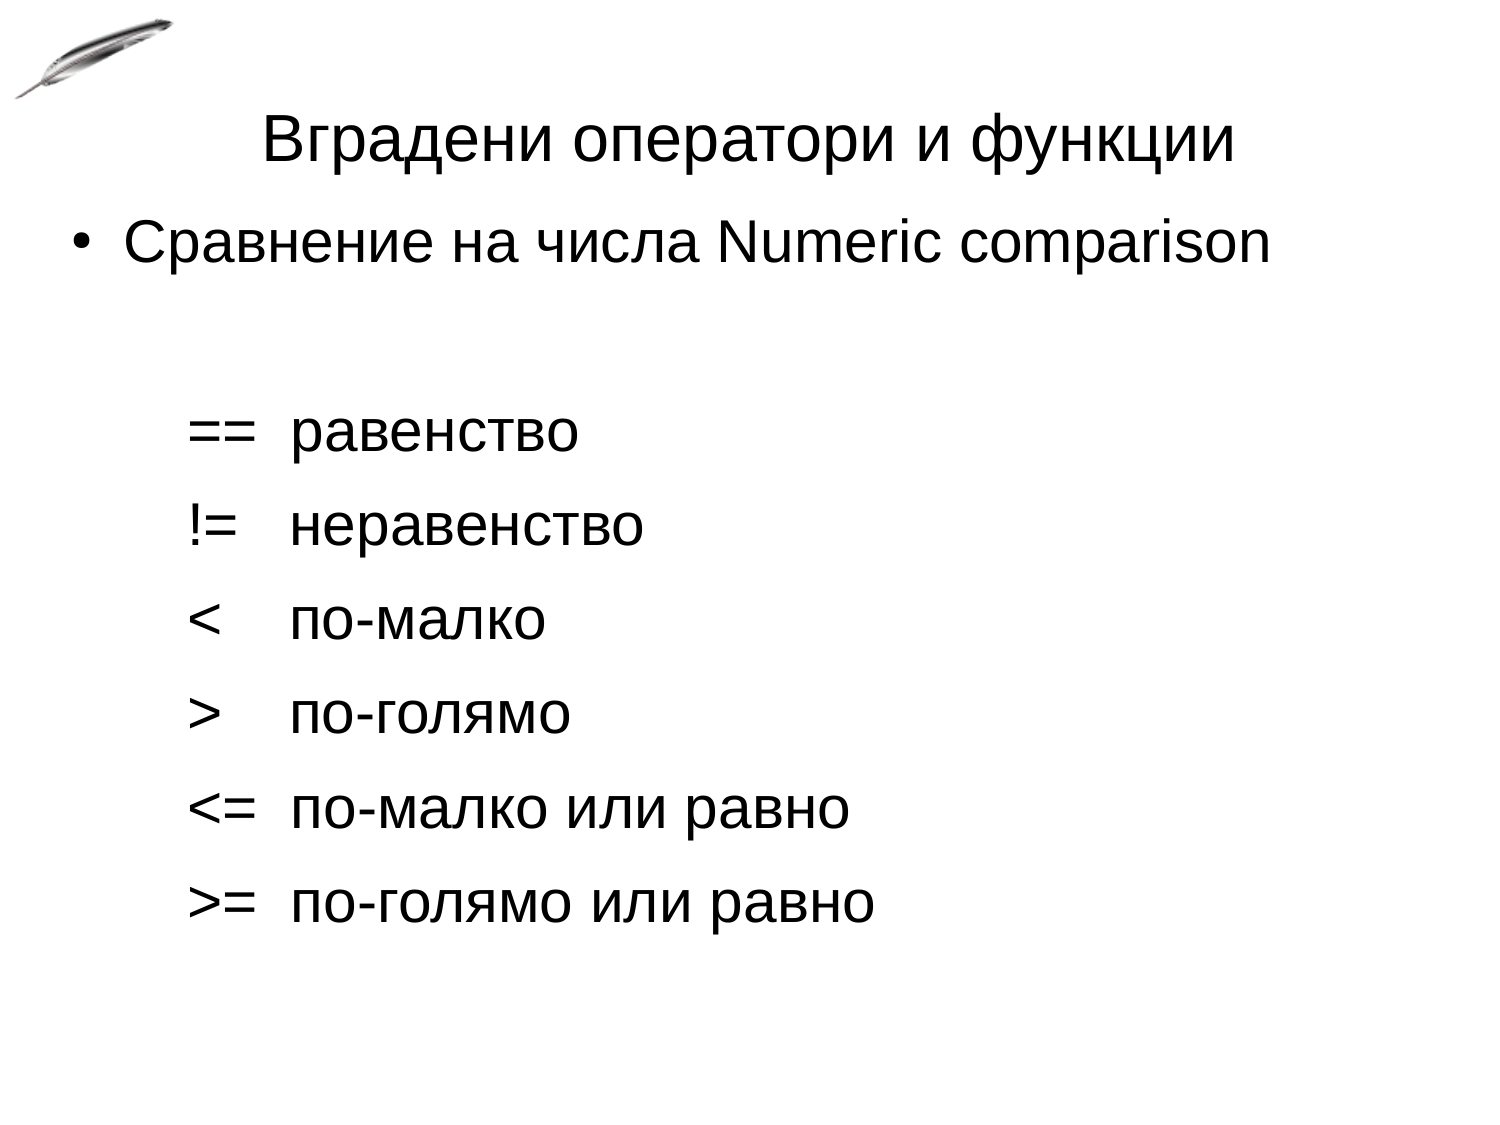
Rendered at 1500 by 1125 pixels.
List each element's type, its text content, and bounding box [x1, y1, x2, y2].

picture [11, 17, 179, 101]
title Вградени оператори и функции [75, 44, 1425, 207]
list Сравнение на числа Numeric comparison == равенство != неравенство < по-малко > по-голямо <= по-малко или равно >= по-голямо или равно [53, 207, 1447, 1084]
